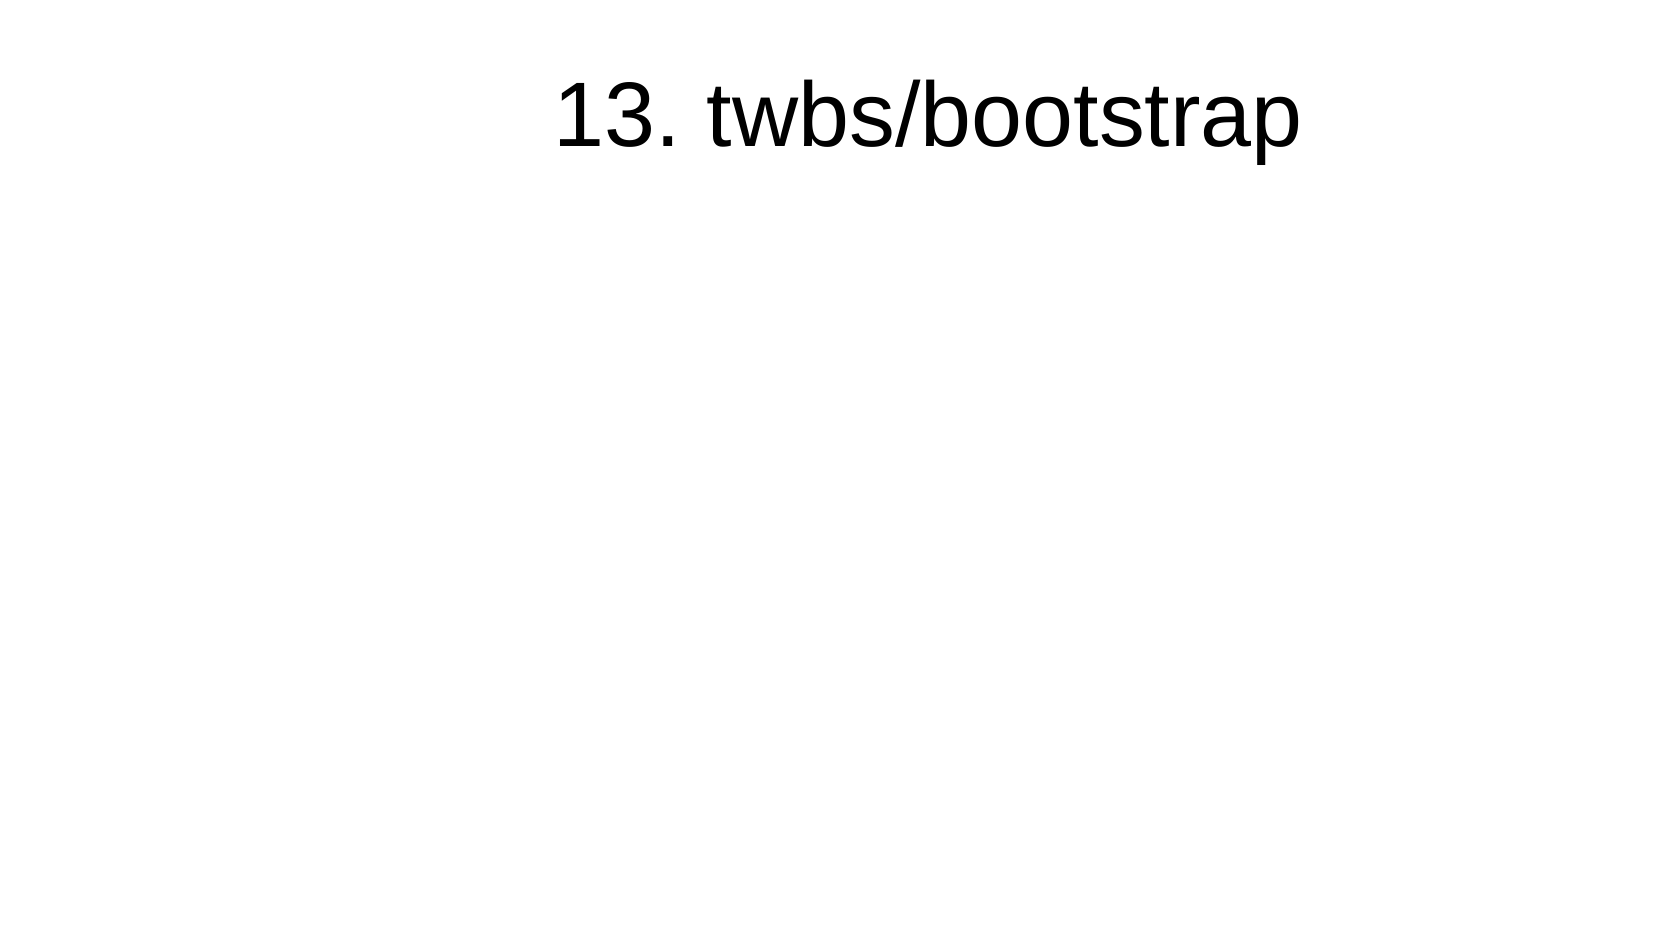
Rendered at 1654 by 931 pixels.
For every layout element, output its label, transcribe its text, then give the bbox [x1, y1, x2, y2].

title 13. twbs/bootstrap [82, 37, 1571, 193]
